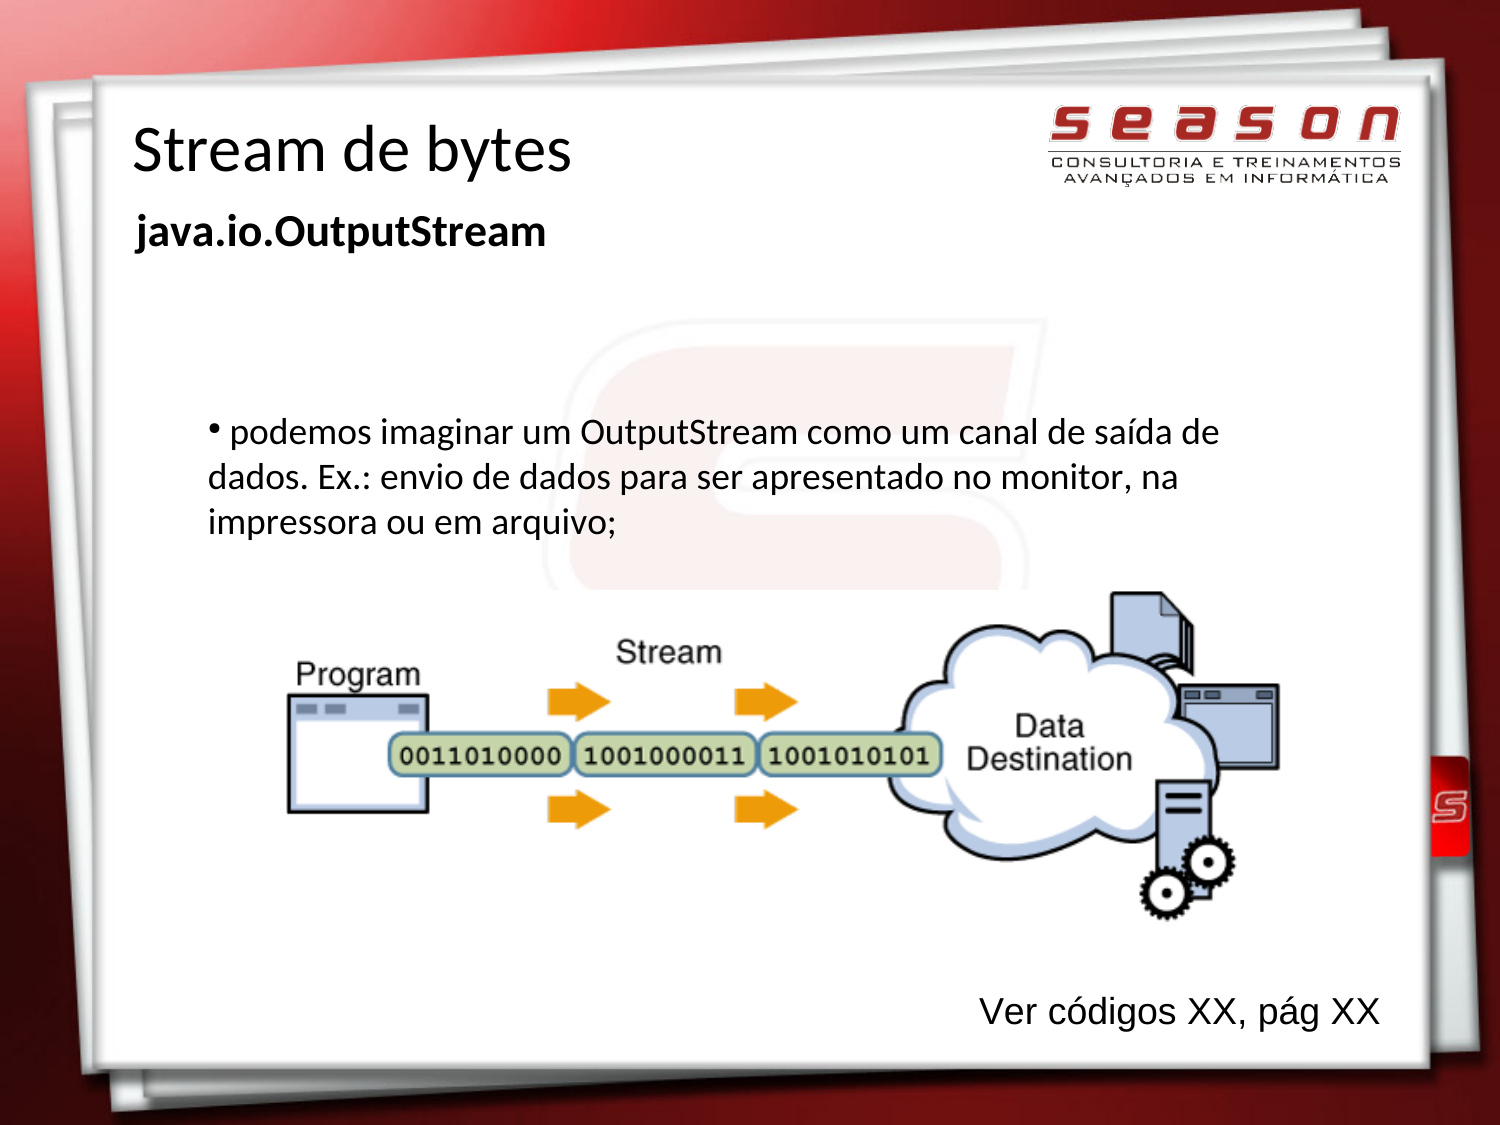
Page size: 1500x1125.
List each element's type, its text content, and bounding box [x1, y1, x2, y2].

text_box Ver códigos XX, pág XX [708, 979, 1396, 1040]
picture [0, 0, 1500, 1125]
text_box podemos imaginar um OutputStream como um canal de saída de dados. Ex.: envio de dados para ser apresentado no monitor, na impressora ou em arquivo; [207, 357, 1328, 591]
title Stream de bytes [118, 33, 1394, 257]
text_box java.io.OutputStream [119, 200, 1240, 256]
